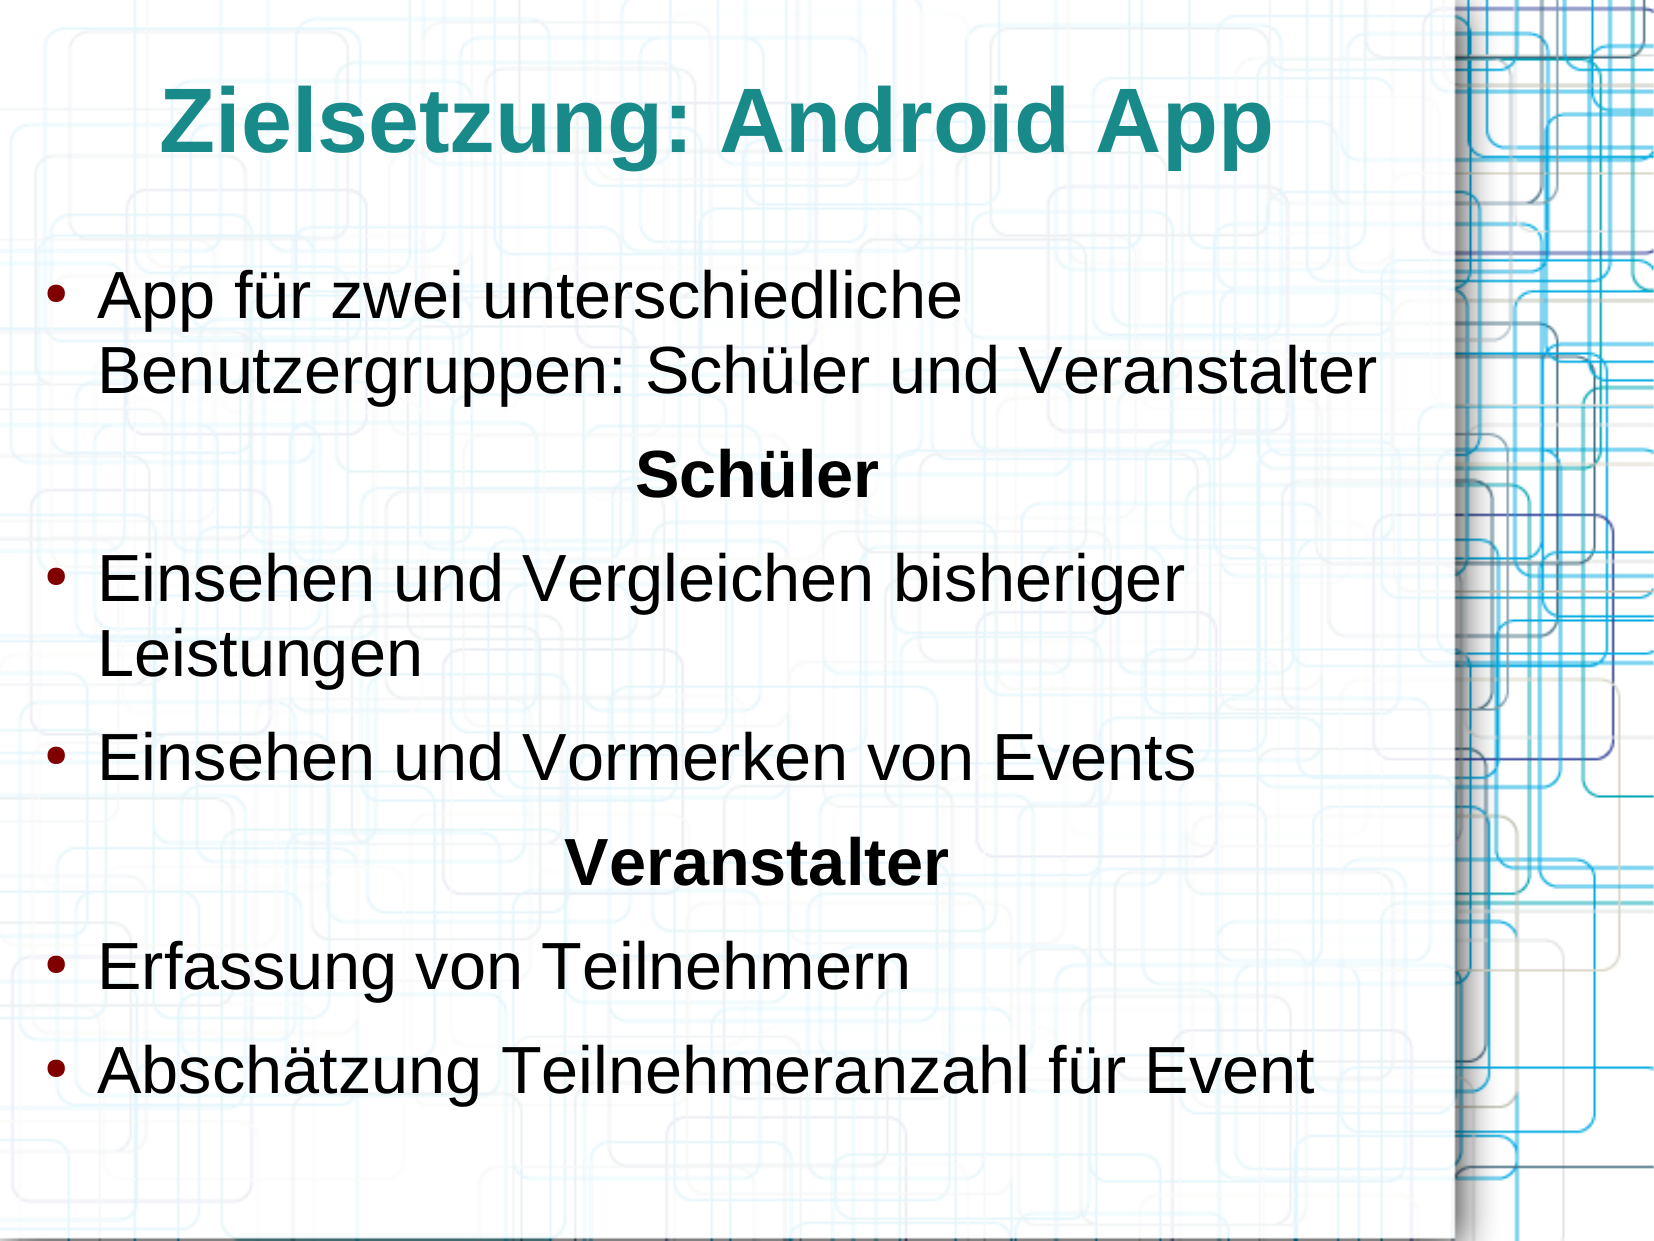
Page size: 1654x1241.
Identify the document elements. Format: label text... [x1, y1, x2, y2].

title Zielsetzung: Android App [11, 17, 1424, 225]
list App für zwei unterschiedliche Benutzergruppen: Schüler und Veranstalter Schüler Einsehen und Vergleichen bisheriger Leistungen Einsehen und Vormerken von Events Veranstalter Erfassung von Teilnehmern Abschätzung Teilnehmeranzahl für Event [26, 257, 1418, 1109]
picture [0, 0, 1654, 1241]
